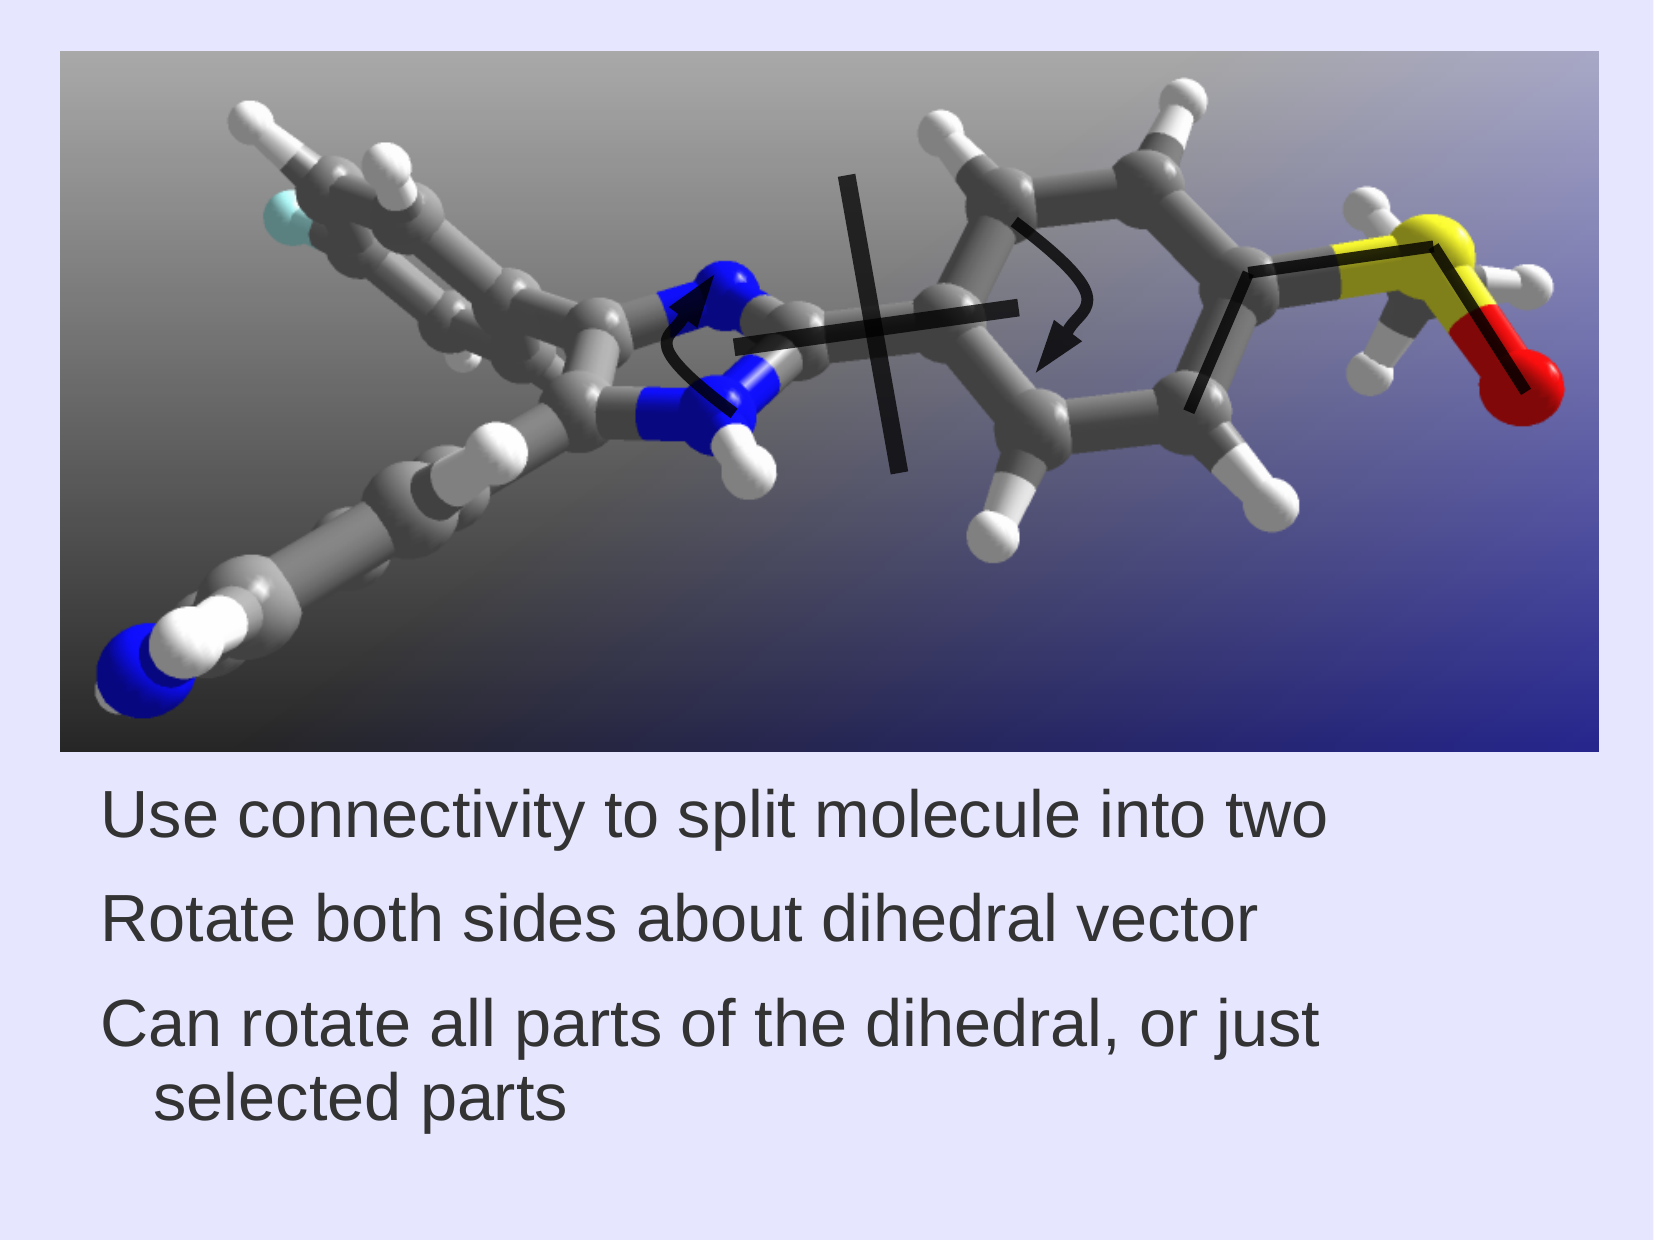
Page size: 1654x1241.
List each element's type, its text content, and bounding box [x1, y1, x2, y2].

list Use connectivity to split molecule into two Rotate both sides about dihedral vector Can rotate all parts of the dihedral, or just selected parts [82, 777, 1571, 1191]
picture [60, 51, 1599, 752]
